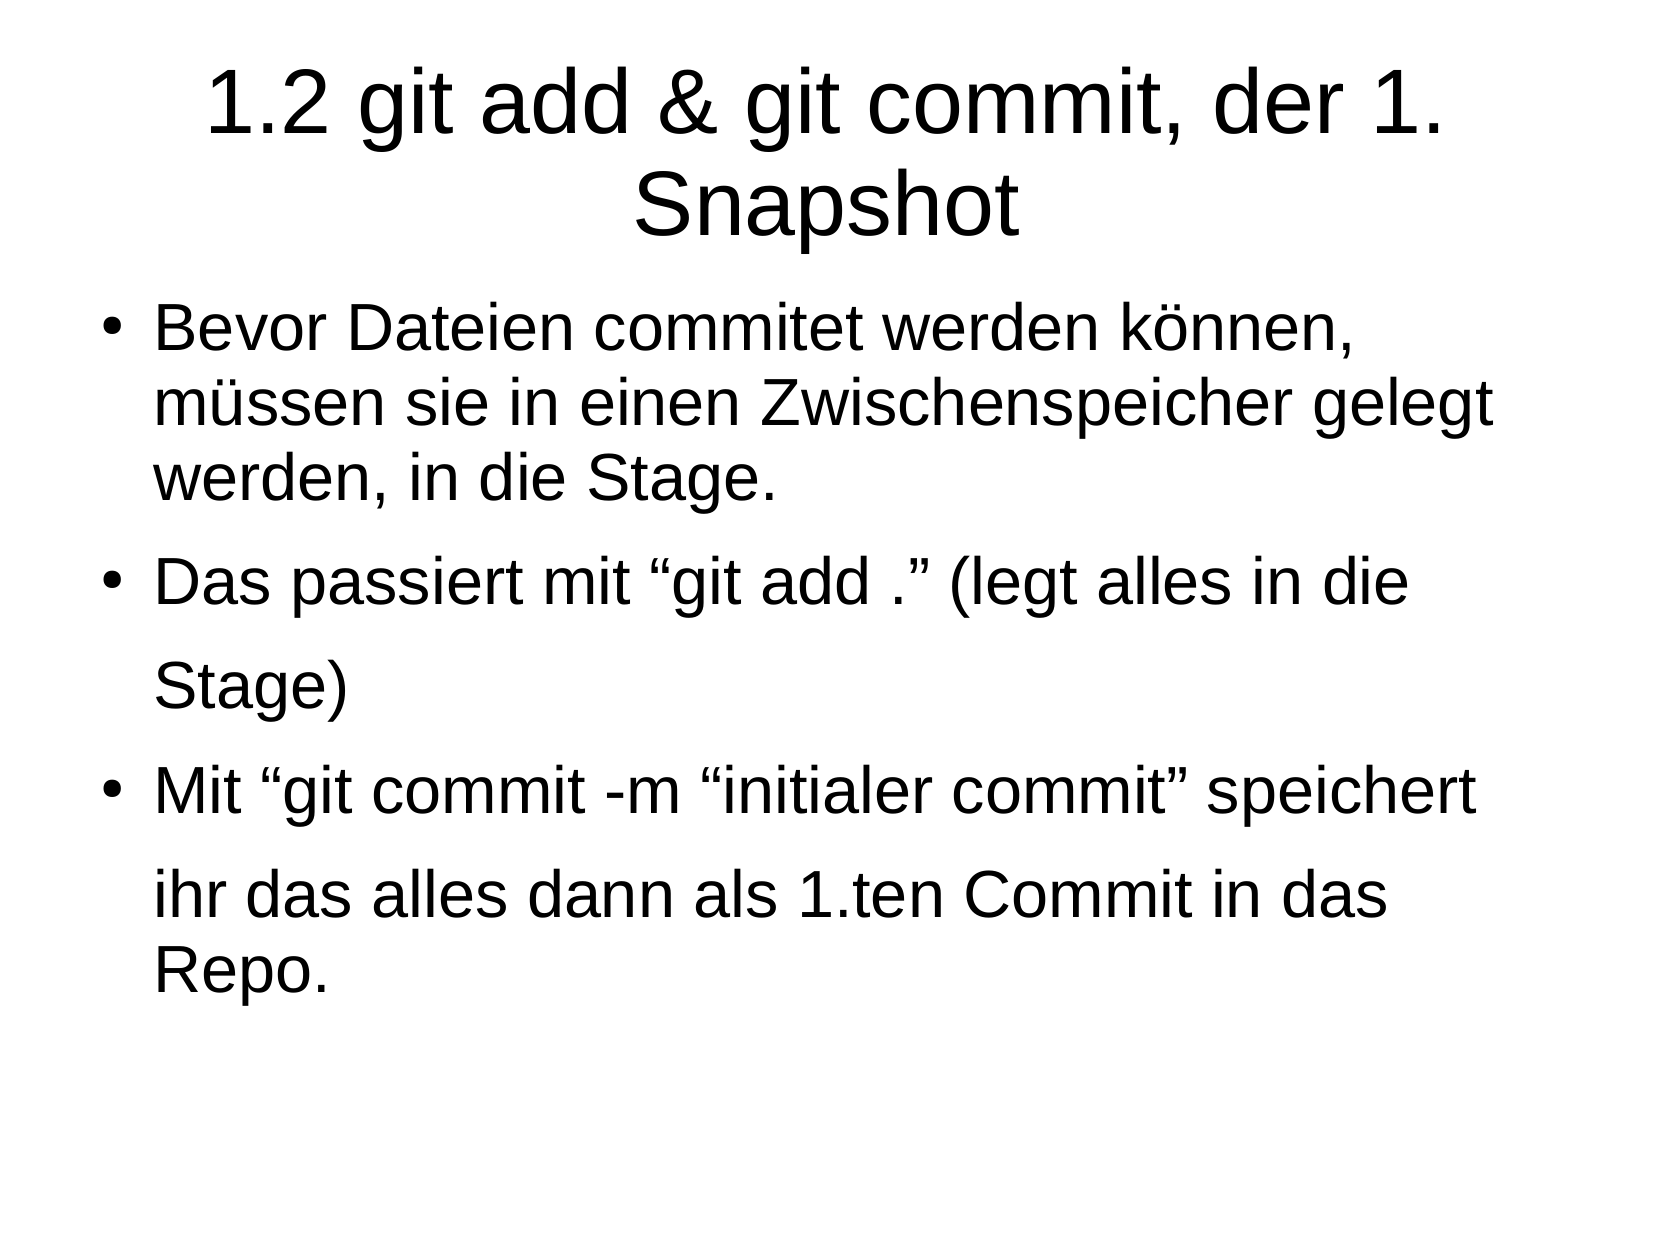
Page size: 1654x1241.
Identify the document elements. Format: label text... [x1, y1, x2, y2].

list Bevor Dateien commitet werden können, müssen sie in einen Zwischenspeicher gelegt werden, in die Stage. Das passiert mit “git add .” (legt alles in die Stage) Mit “git commit -m “initialer commit” speichert ihr das alles dann als 1.ten Commit in das Repo. [82, 290, 1538, 1096]
title 1.2 git add & git commit, der 1. Snapshot [82, 49, 1571, 257]
